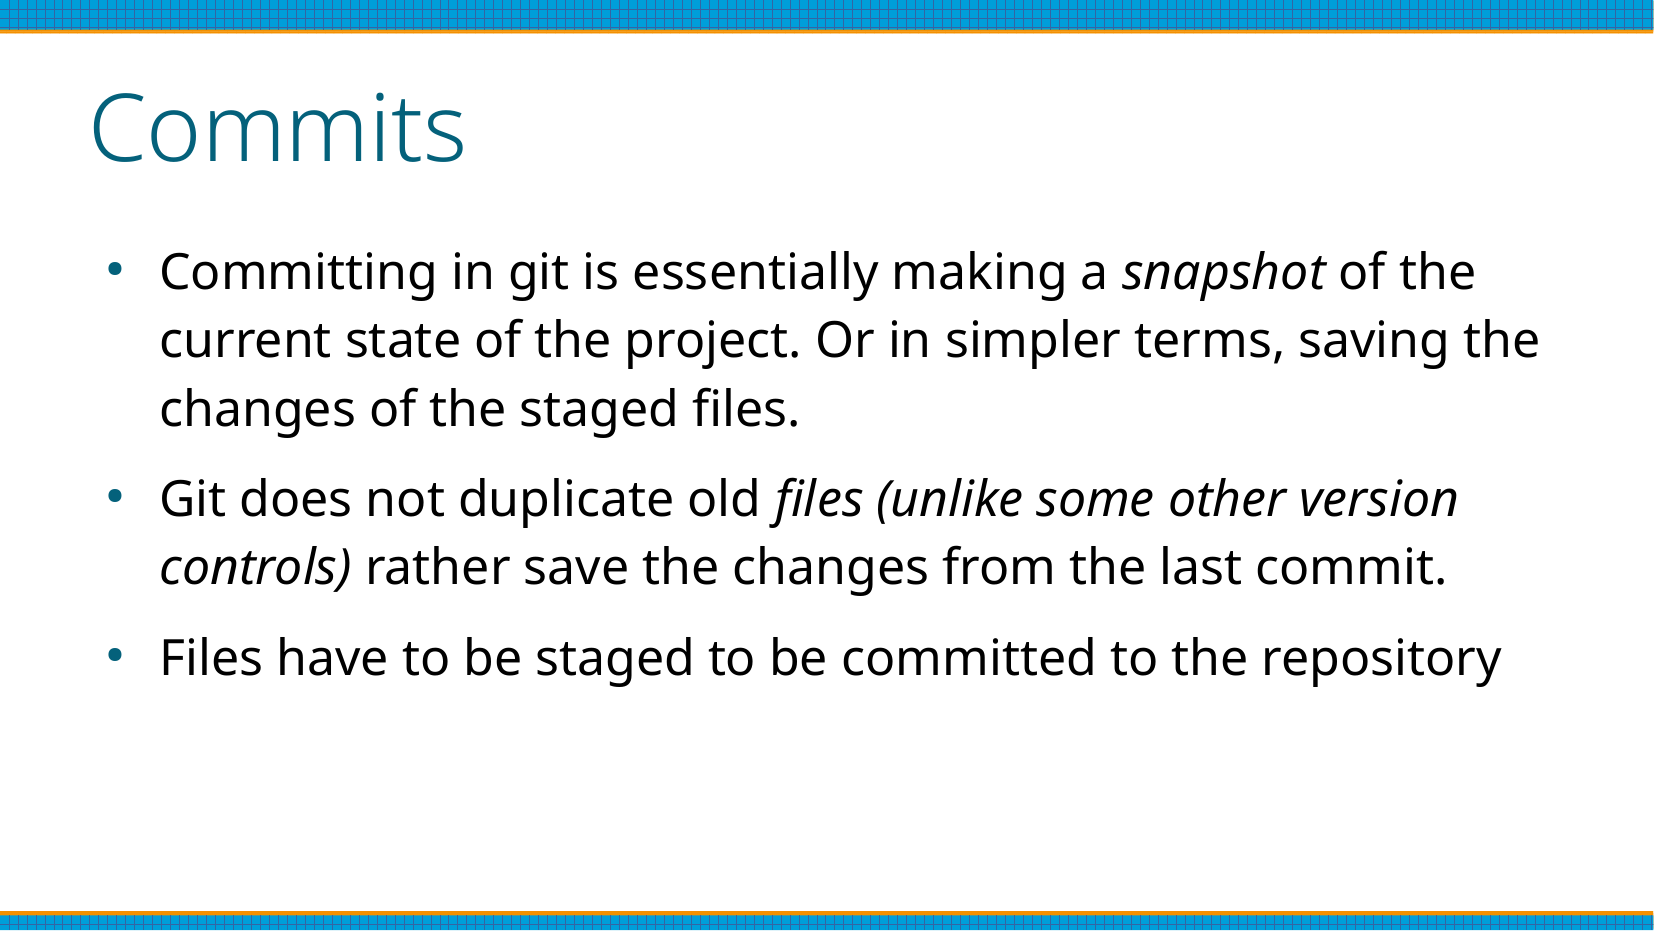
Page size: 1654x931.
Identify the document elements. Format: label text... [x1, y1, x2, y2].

title Commits [88, 44, 1565, 207]
list Committing in git is essentially making a snapshot of the current state of the project. Or in simpler terms, saving the changes of the staged files. Git does not duplicate old files (unlike some other version controls) rather save the changes from the last commit. Files have to be staged to be committed to the repository [88, 236, 1565, 901]
